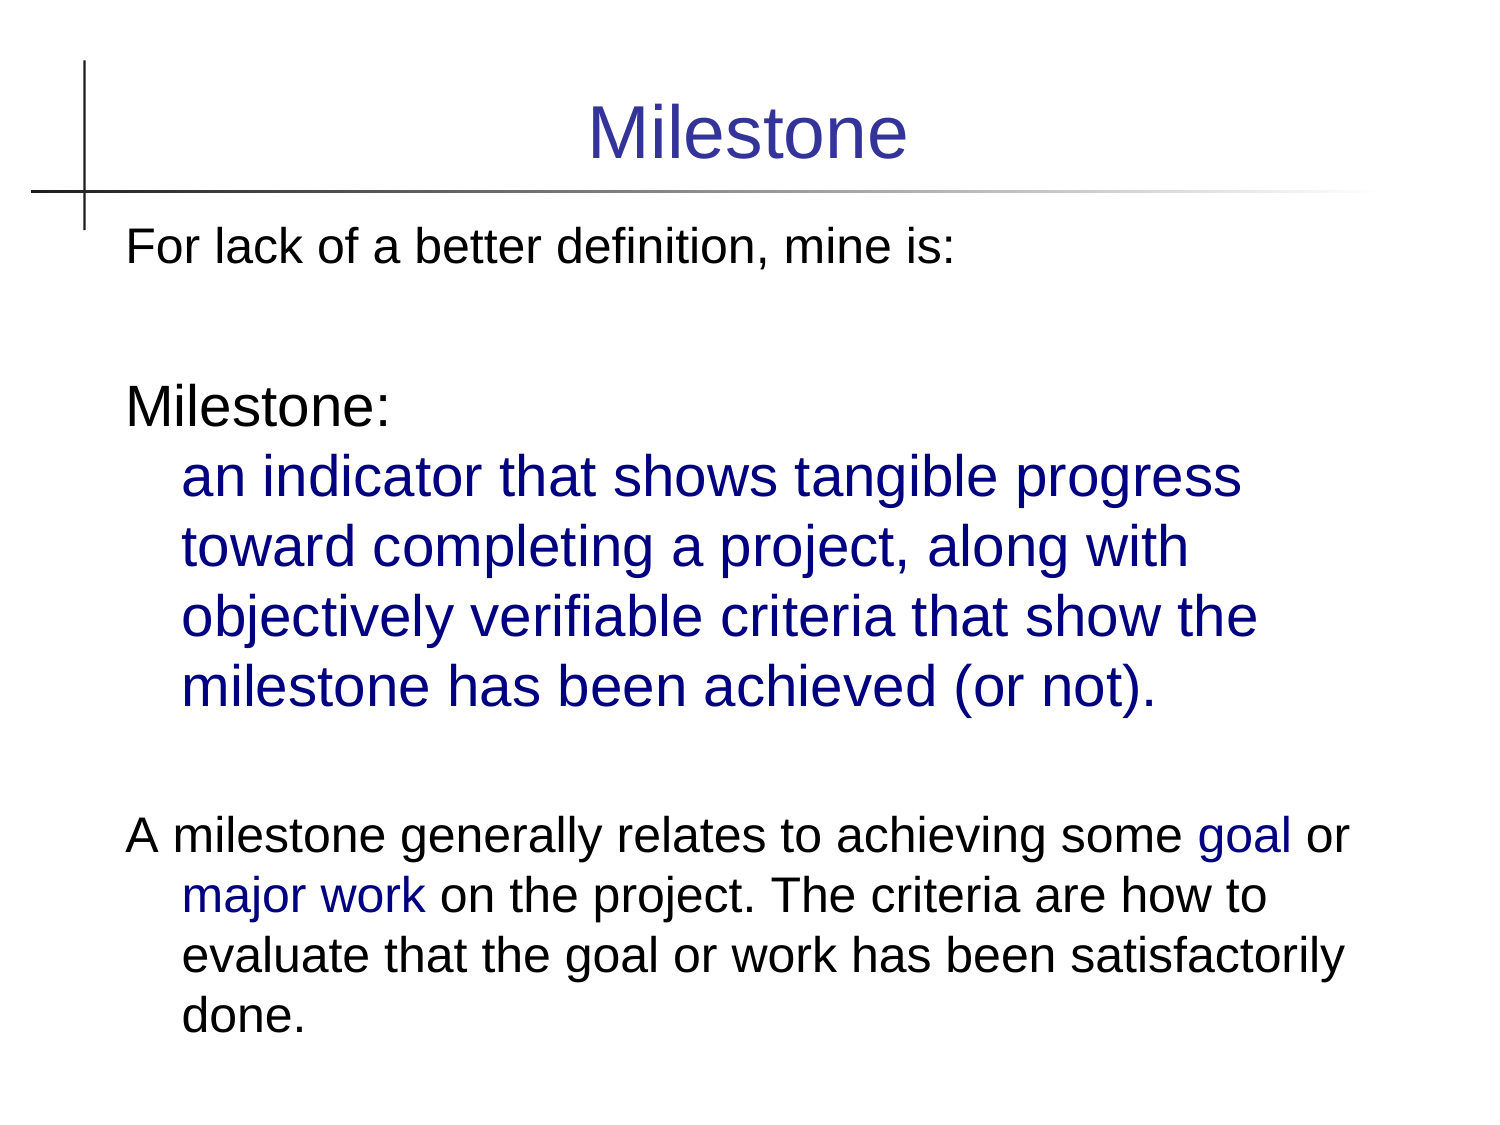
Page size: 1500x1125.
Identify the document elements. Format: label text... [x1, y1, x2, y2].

title Milestone [100, 42, 1397, 182]
list For lack of a better definition, mine is: Milestone: an indicator that shows tangible progress toward completing a project, along with objectively verifiable criteria that show the milestone has been achieved (or not). A milestone generally relates to achieving some goal or major work on the project. The criteria are how to evaluate that the goal or work has been satisfactorily done. [110, 206, 1408, 1087]
